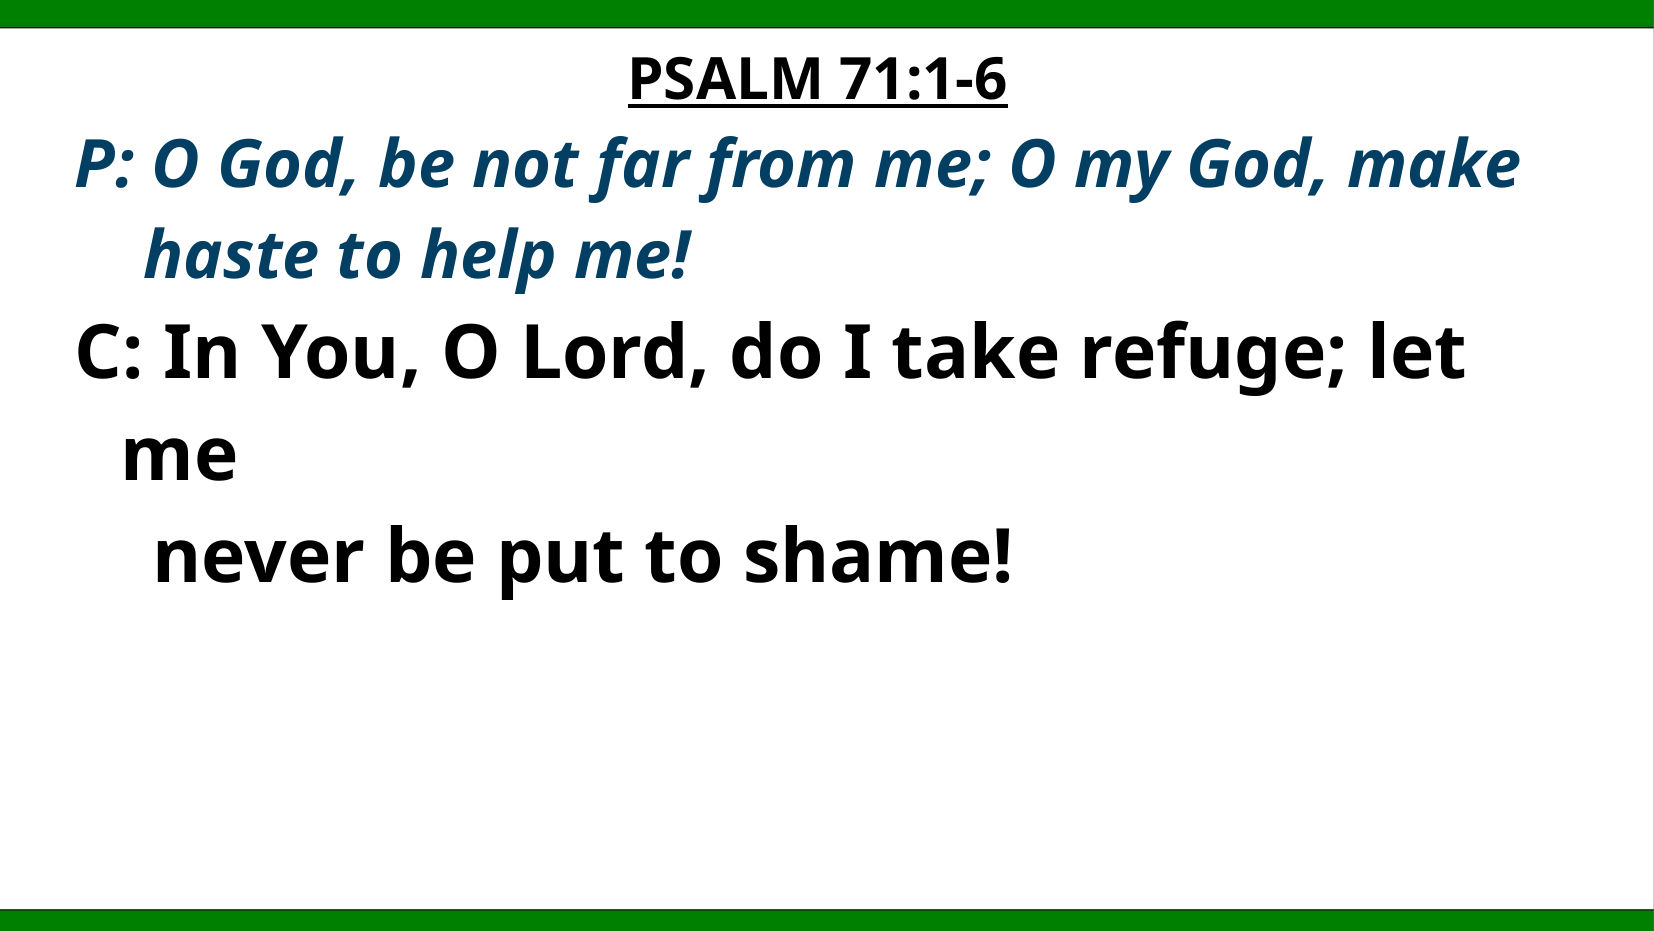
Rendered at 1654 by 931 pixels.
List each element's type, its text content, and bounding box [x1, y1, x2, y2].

picture [0, 0, 1654, 931]
text_box PSALM 71:1-6 P: O God, be not far from me; O my God, make haste to help me! C: In You, O Lord, do I take refuge; let me never be put to shame! [60, 30, 1576, 500]
